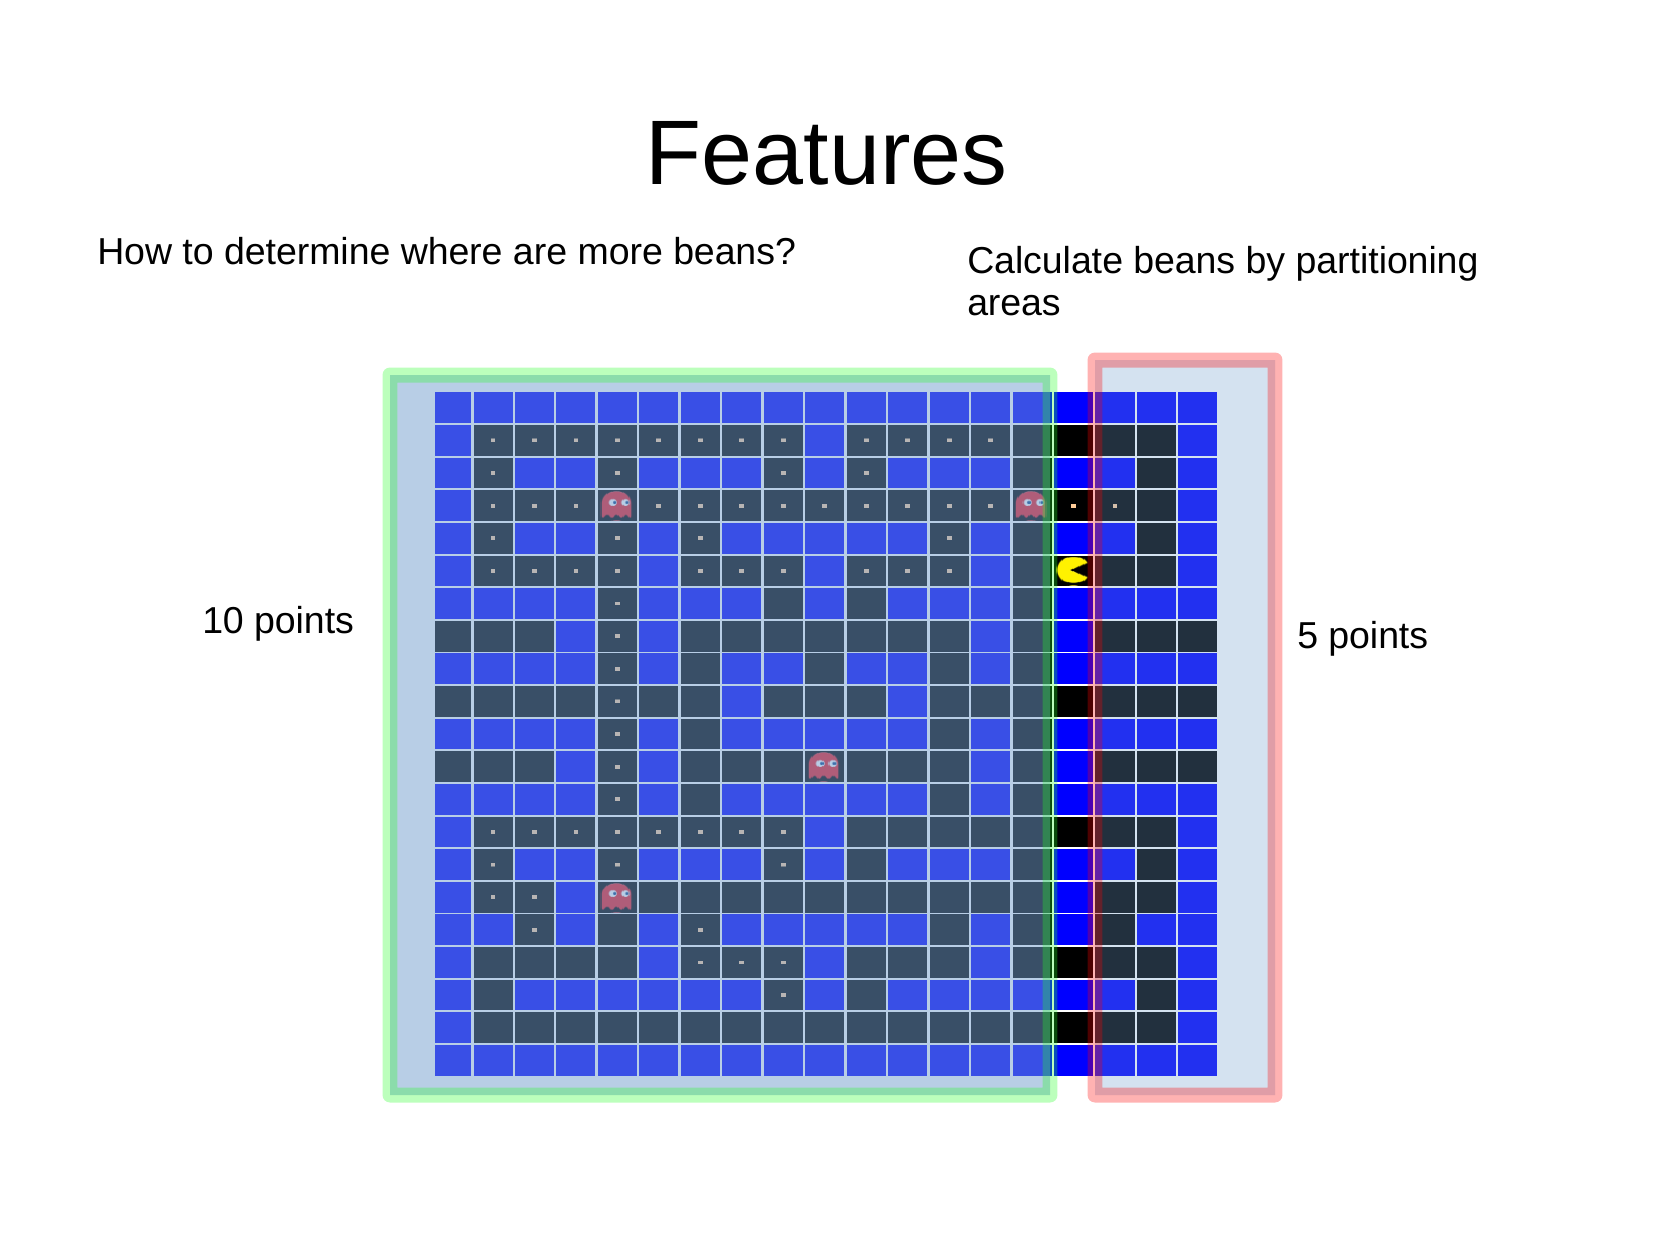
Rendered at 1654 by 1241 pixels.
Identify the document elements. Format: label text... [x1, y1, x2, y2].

text_box 5 points [1275, 600, 1516, 771]
text_box How to determine where are more beans? [75, 216, 886, 346]
text_box [390, 375, 1051, 1096]
text_box 10 points [180, 585, 421, 756]
text_box Calculate beans by partitioning areas [945, 225, 1531, 339]
text_box [1095, 360, 1276, 1096]
picture [1051, 391, 1095, 1081]
title Features [82, 49, 1571, 257]
